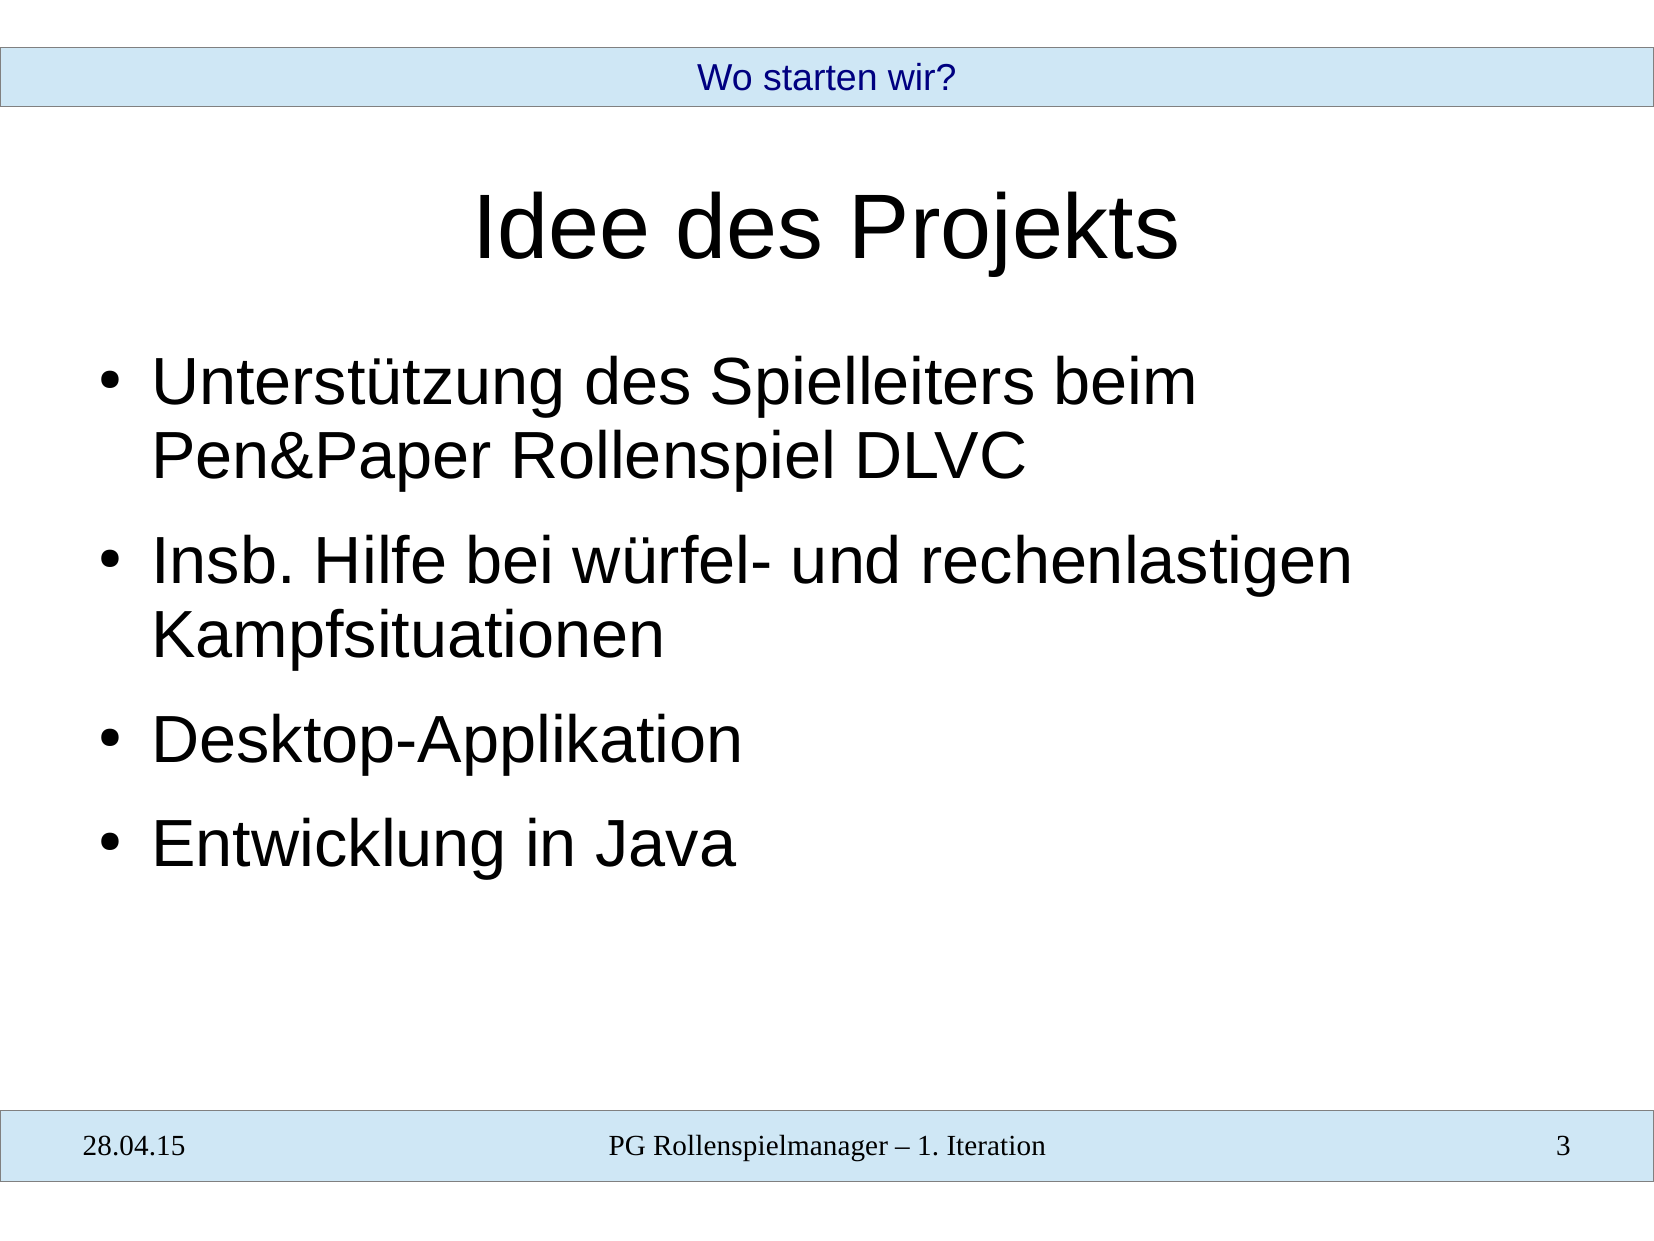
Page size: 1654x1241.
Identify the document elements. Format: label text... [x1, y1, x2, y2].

list Unterstützung des Spielleiters beim Pen&Paper Rollenspiel DLVC Insb. Hilfe bei würfel- und rechenlastigen Kampfsituationen Desktop-Applikation Entwicklung in Java [80, 343, 1536, 1063]
text_box Wo starten wir? [0, 49, 1654, 107]
title Idee des Projekts [82, 123, 1571, 331]
